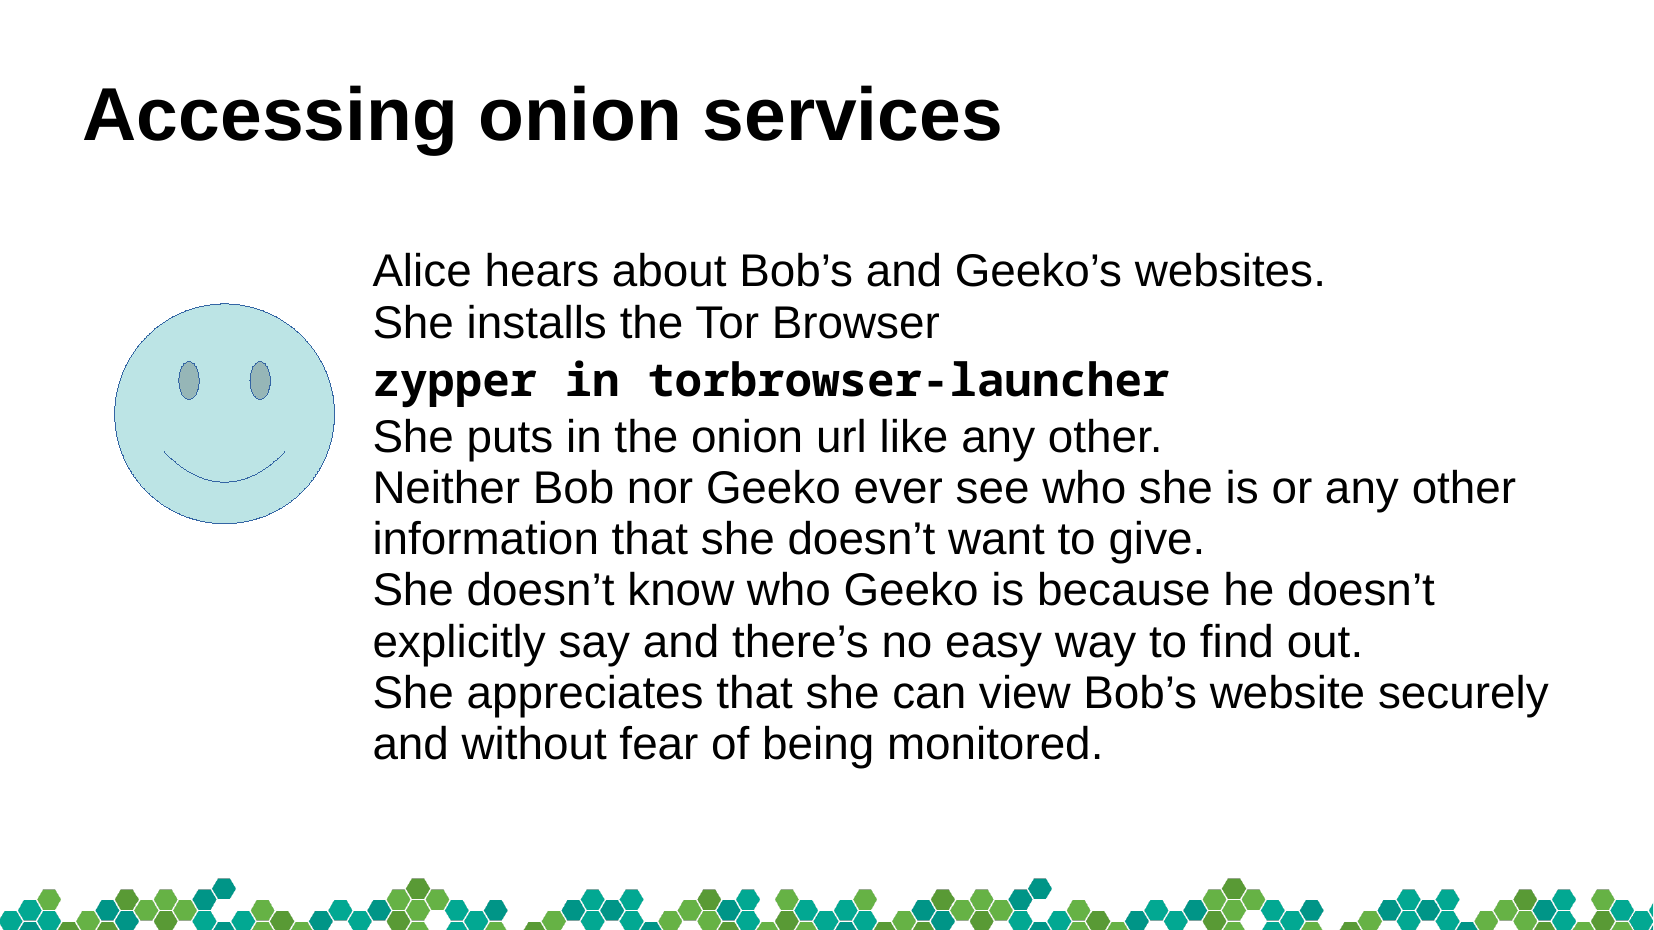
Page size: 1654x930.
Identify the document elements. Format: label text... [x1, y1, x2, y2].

text_box [114, 303, 335, 524]
text_box Alice hears about Bob’s and Geeko’s websites. She installs the Tor Browser zypper in torbrowser-launcher She puts in the onion url like any other. Neither Bob nor Geeko ever see who she is or any other information that she doesn’t want to give. She doesn’t know who Geeko is because he doesn’t explicitly say and there’s no easy way to find out. She appreciates that she can view Bob’s website securely and without fear of being monitored. [357, 238, 1573, 771]
title Accessing onion services [82, 37, 1571, 193]
picture [0, 870, 1654, 930]
